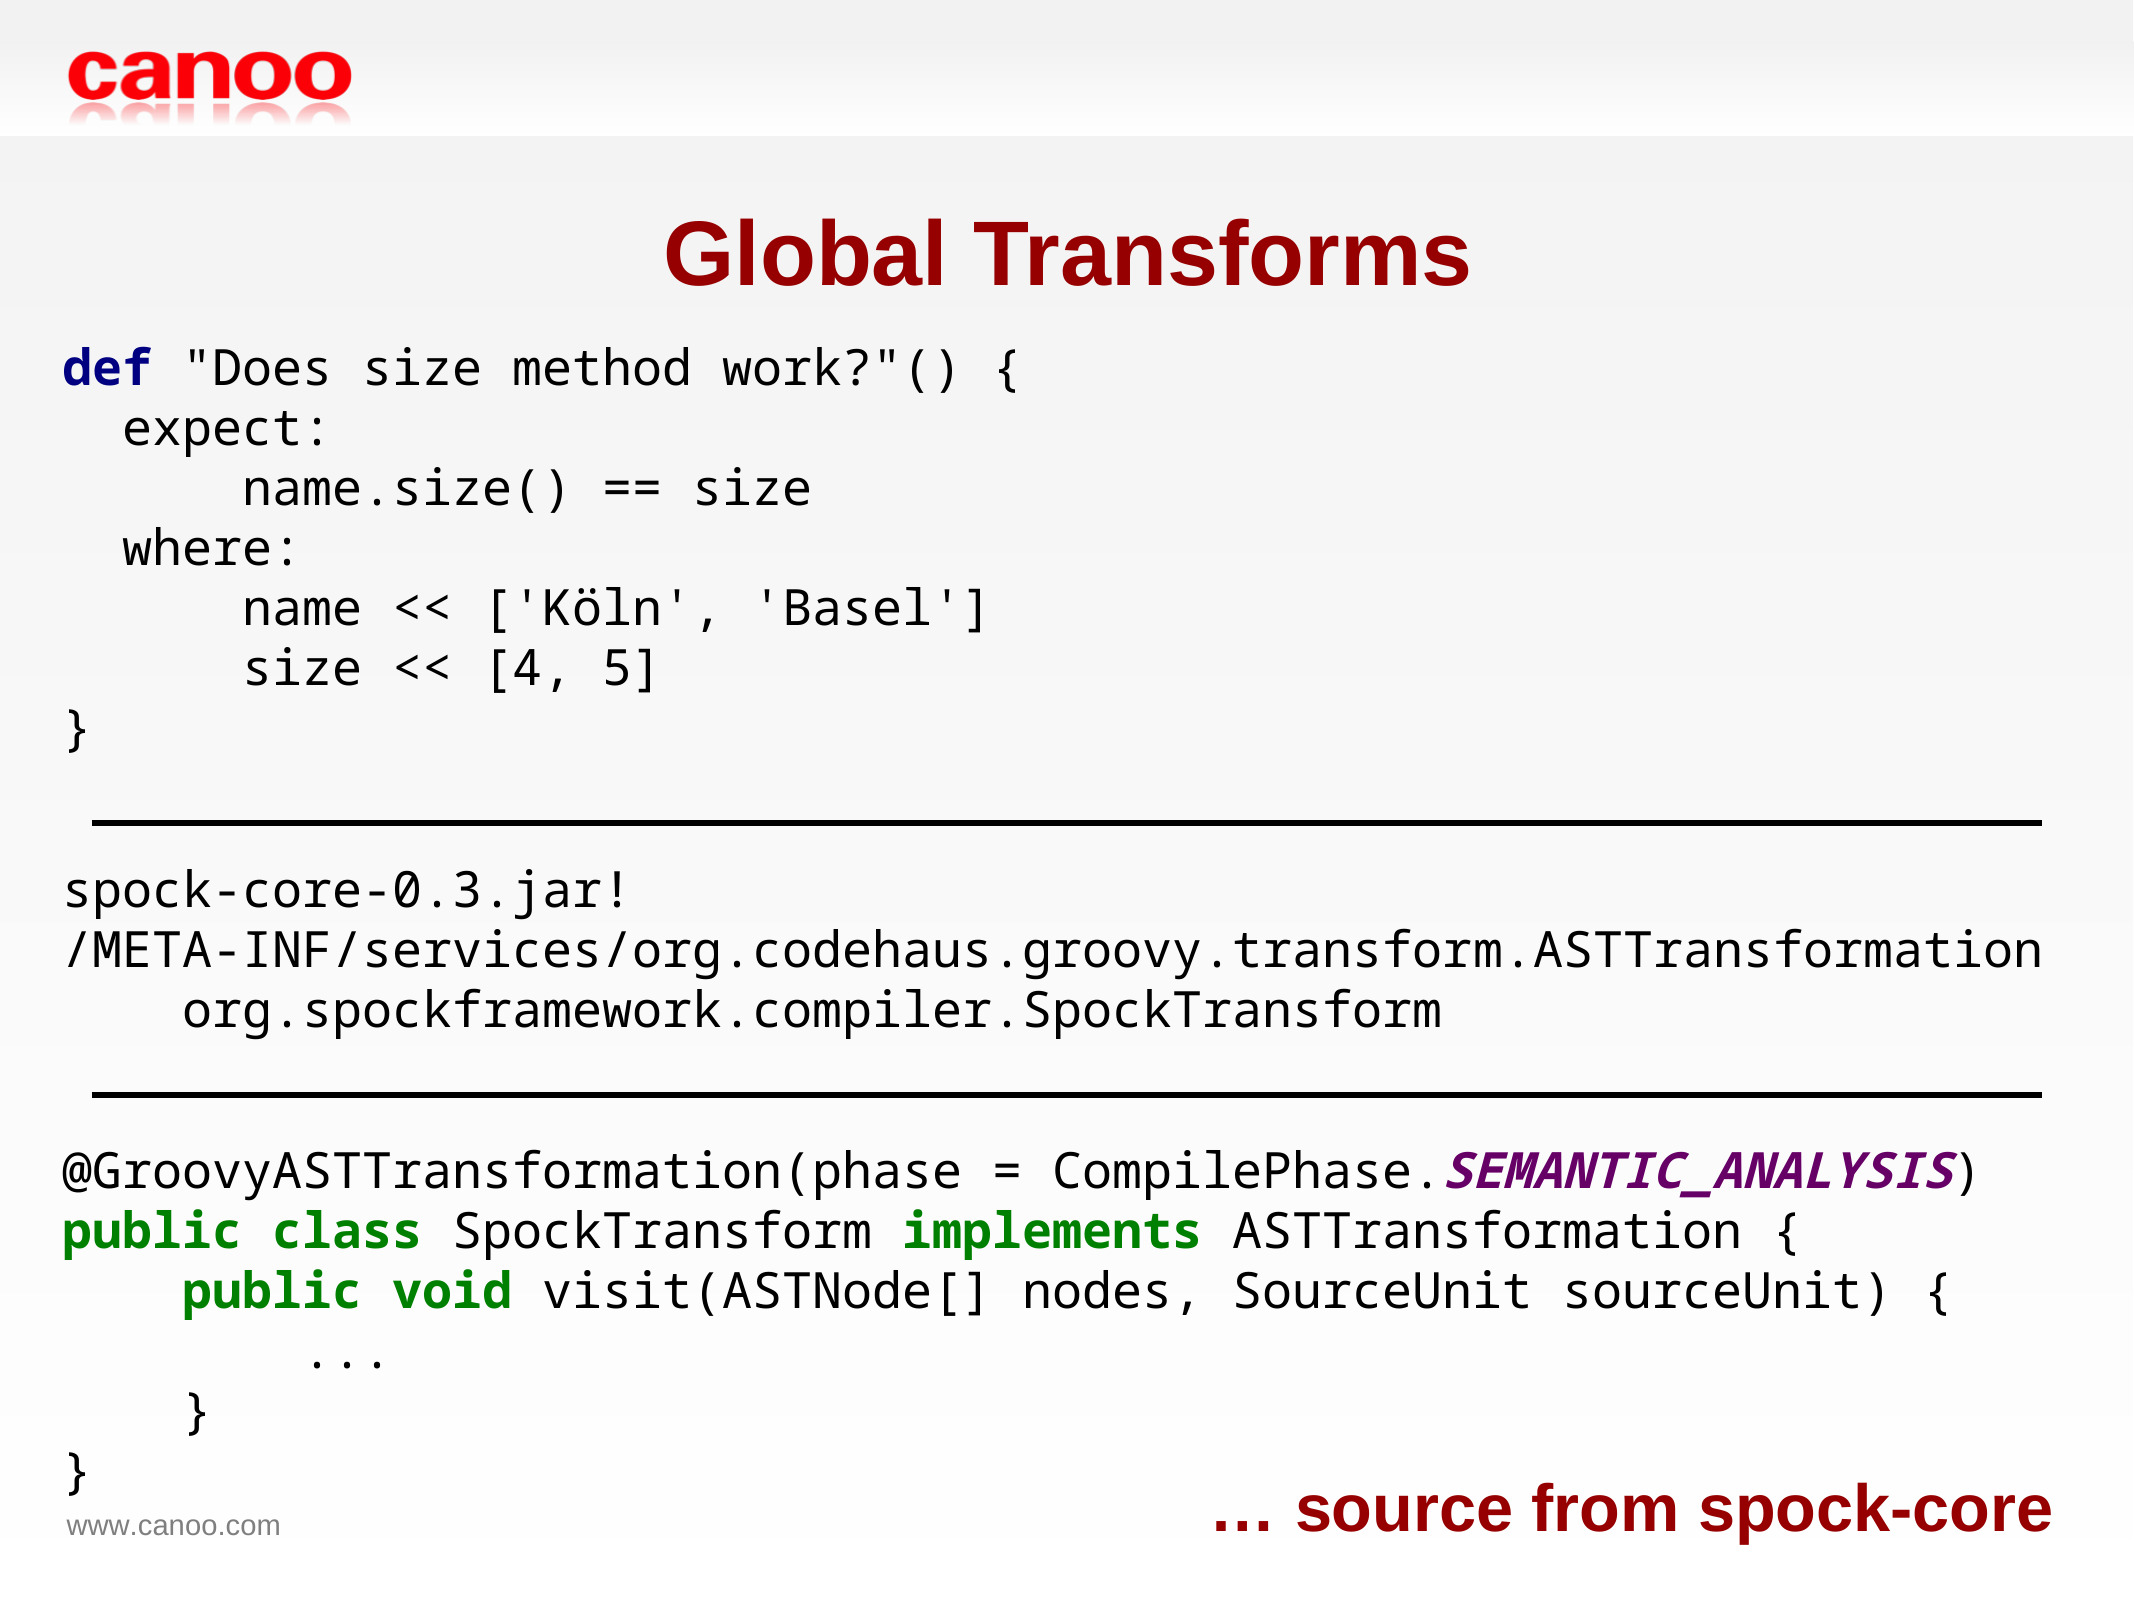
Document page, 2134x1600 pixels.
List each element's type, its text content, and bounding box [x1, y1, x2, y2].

subtitle def "Does size method work?"() { expect: name.size() == size where: name << ['Köln', 'Basel'] size << [4, 5] } spock-core-0.3.jar! /META-INF/services/org.codehaus.groovy.transform.ASTTransformation org.spockframework.compiler.SpockTransform @GroovyASTTransformation(phase = CompilePhase.SEMANTIC_ANALYSIS) public class SpockTransform implements ASTTransformation { public void visit(ASTNode[] nodes, SourceUnit sourceUnit) { ... } } [62, 335, 2075, 1499]
title Global Transforms [62, 185, 2075, 313]
title … source from spock-core [50, 1450, 2063, 1560]
picture [65, 48, 353, 154]
